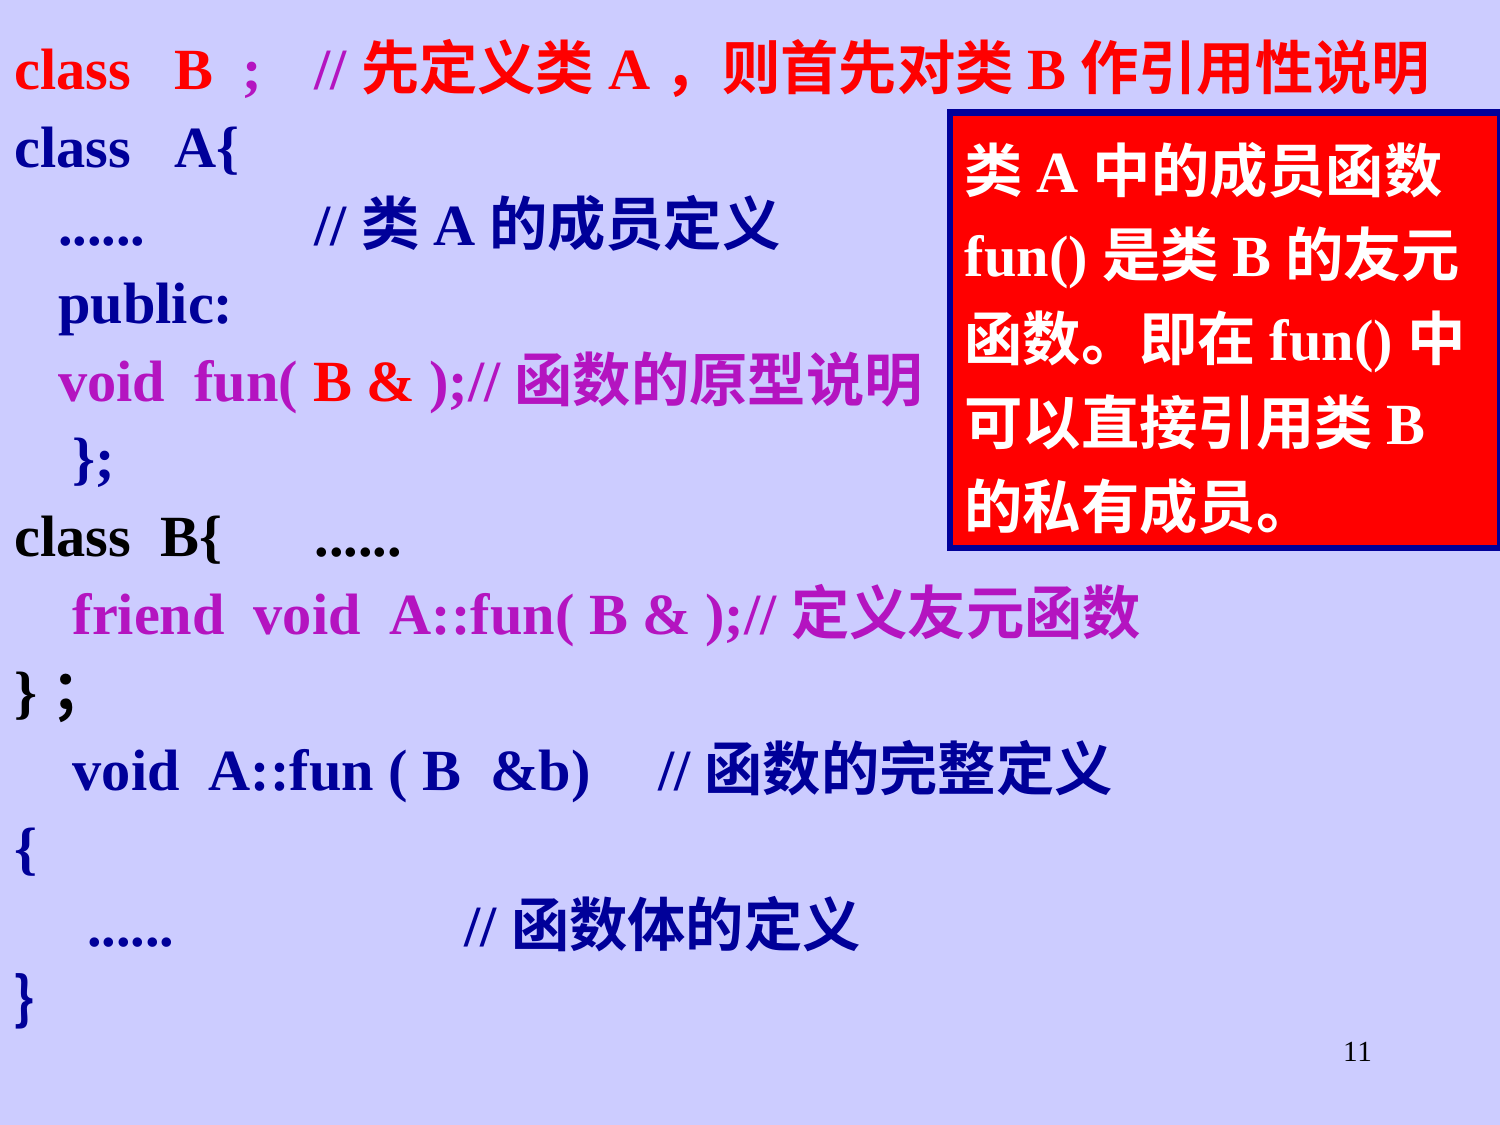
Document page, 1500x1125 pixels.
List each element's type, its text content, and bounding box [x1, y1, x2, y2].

text_box 类A中的成员函数fun()是类B的友元函数。即在fun()中可以直接引用类B的私有成员。 [949, 112, 1500, 548]
text_box class B ; //先定义类A，则首先对类B作引用性说明 class A{ ...... //类A的成员定义 public: void fun( B & );//函数的原型说明 }; class B{ ...... friend void A::fun( B & );//定义友元函数 }； void A::fun ( B &b) //函数的完整定义 { ...... //函数体的定义 ｝ [0, 37, 1500, 1043]
text_box <编号> [1074, 1043, 1388, 1101]
